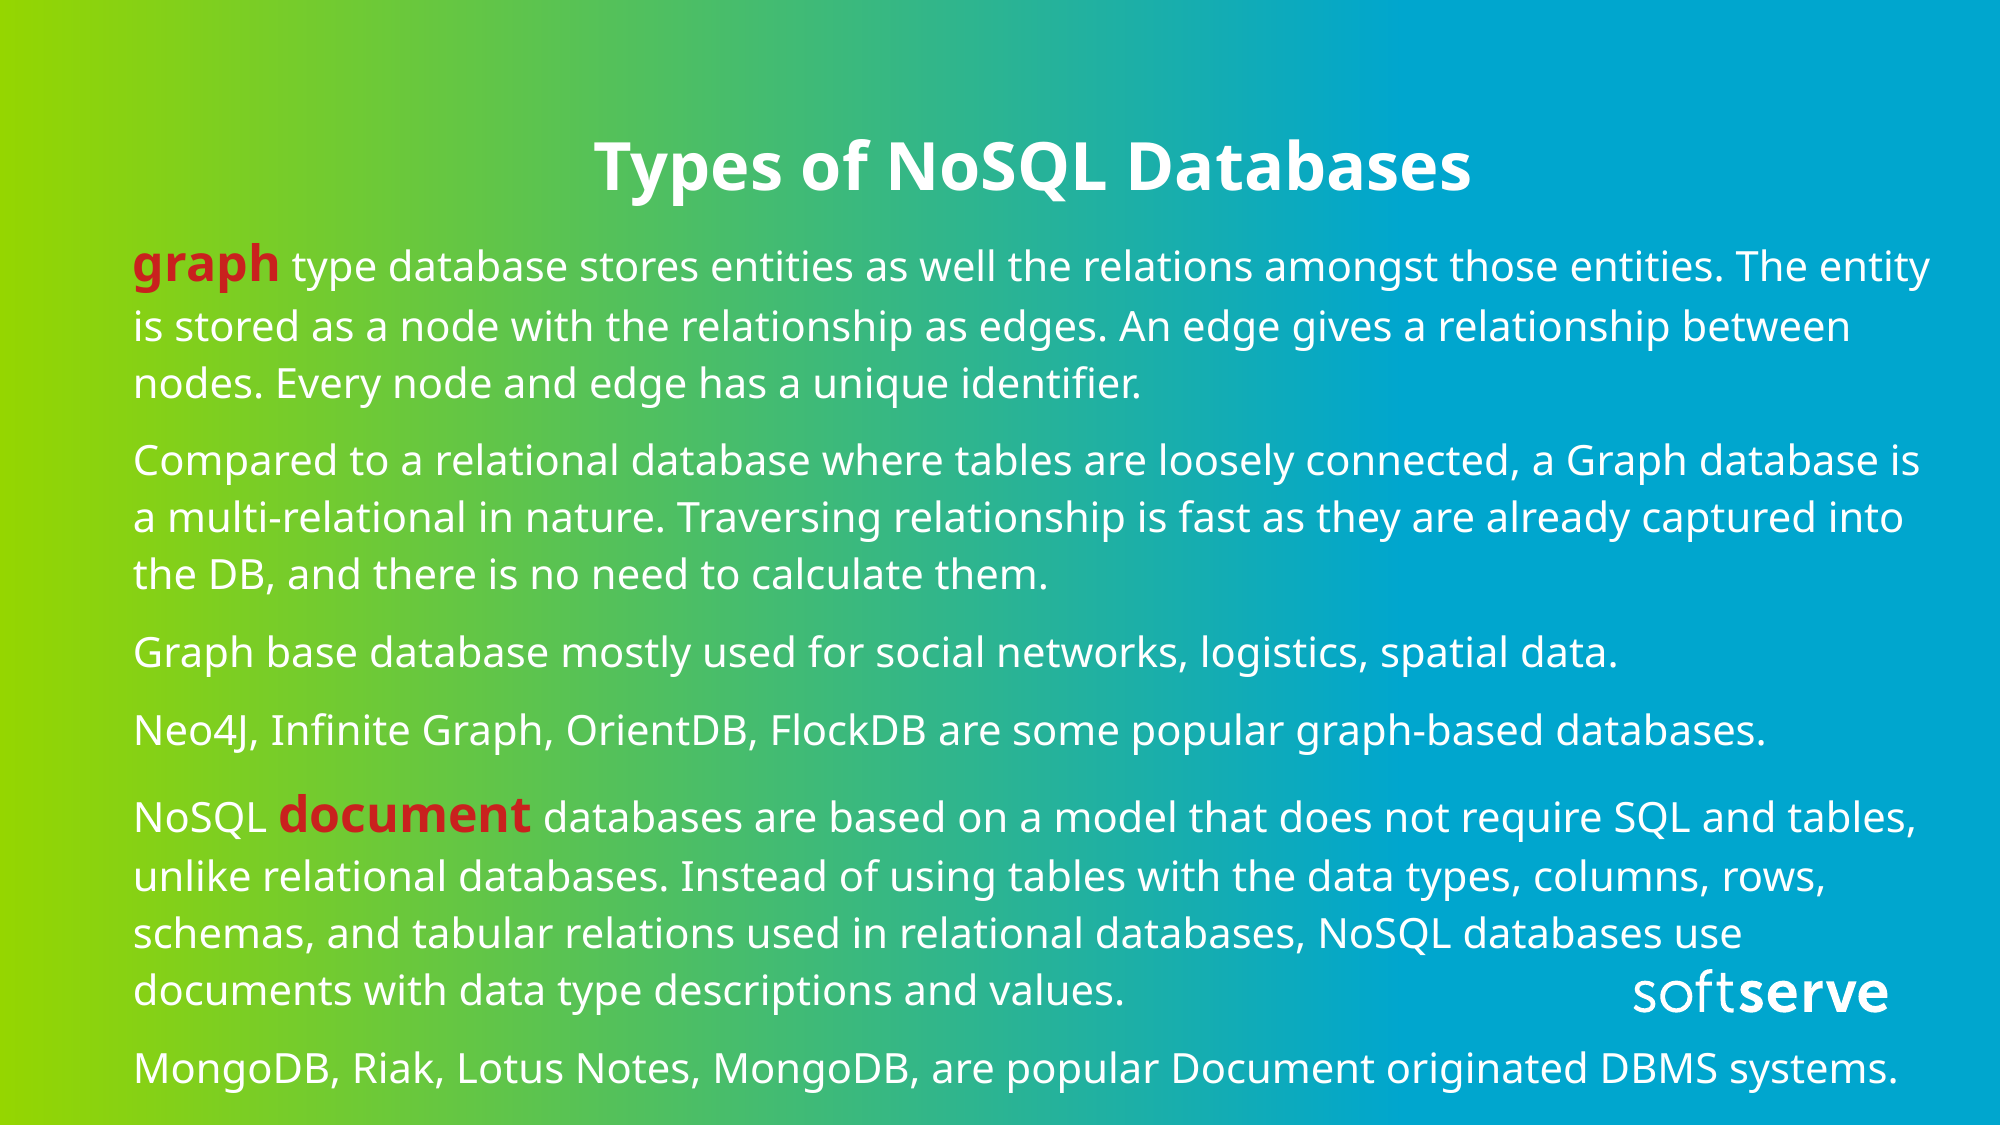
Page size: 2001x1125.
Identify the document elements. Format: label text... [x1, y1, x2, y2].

text_box Types of NoSQL Databases graph type database stores entities as well the relations amongst those entities. The entity is stored as a node with the relationship as edges. An edge gives a relationship between nodes. Every node and edge has a unique identifier. Compared to a relational database where tables are loosely connected, a Graph database is a multi-relational in nature. Traversing relationship is fast as they are already captured into the DB, and there is no need to calculate them. Graph base database mostly used for social networks, logistics, spatial data. Neo4J, Infinite Graph, OrientDB, FlockDB are some popular graph-based databases. NoSQL document databases are based on a model that does not require SQL and tables, unlike relational databases. Instead of using tables with the data types, columns, rows, schemas, and tabular relations used in relational databases, NoSQL databases use documents with data type descriptions and values. MongoDB, Riak, Lotus Notes, MongoDB, are popular Document originated DBMS systems. [118, 118, 1949, 971]
